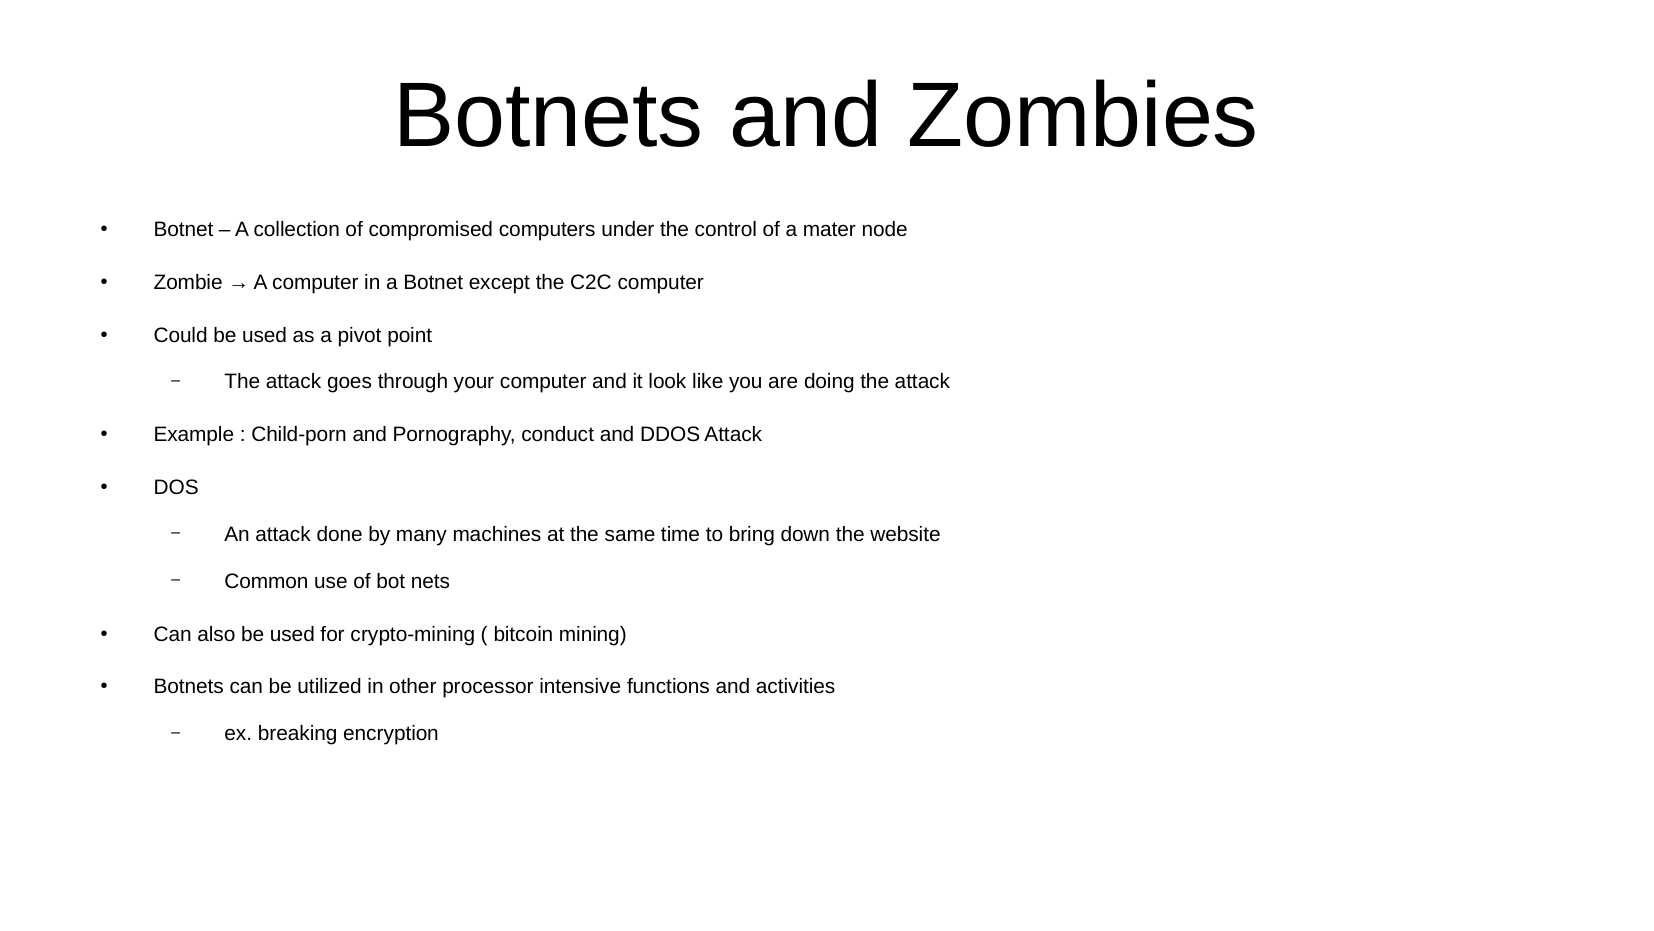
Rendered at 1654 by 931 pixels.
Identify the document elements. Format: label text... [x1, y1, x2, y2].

list Botnet – A collection of compromised computers under the control of a mater node Zombie → A computer in a Botnet except the C2C computer Could be used as a pivot point The attack goes through your computer and it look like you are doing the attack Example : Child-porn and Pornography, conduct and DDOS Attack DOS An attack done by many machines at the same time to bring down the website Common use of bot nets Can also be used for crypto-mining ( bitcoin mining) Botnets can be utilized in other processor intensive functions and activities ex. breaking encryption [82, 217, 1636, 916]
title Botnets and Zombies [82, 37, 1571, 193]
